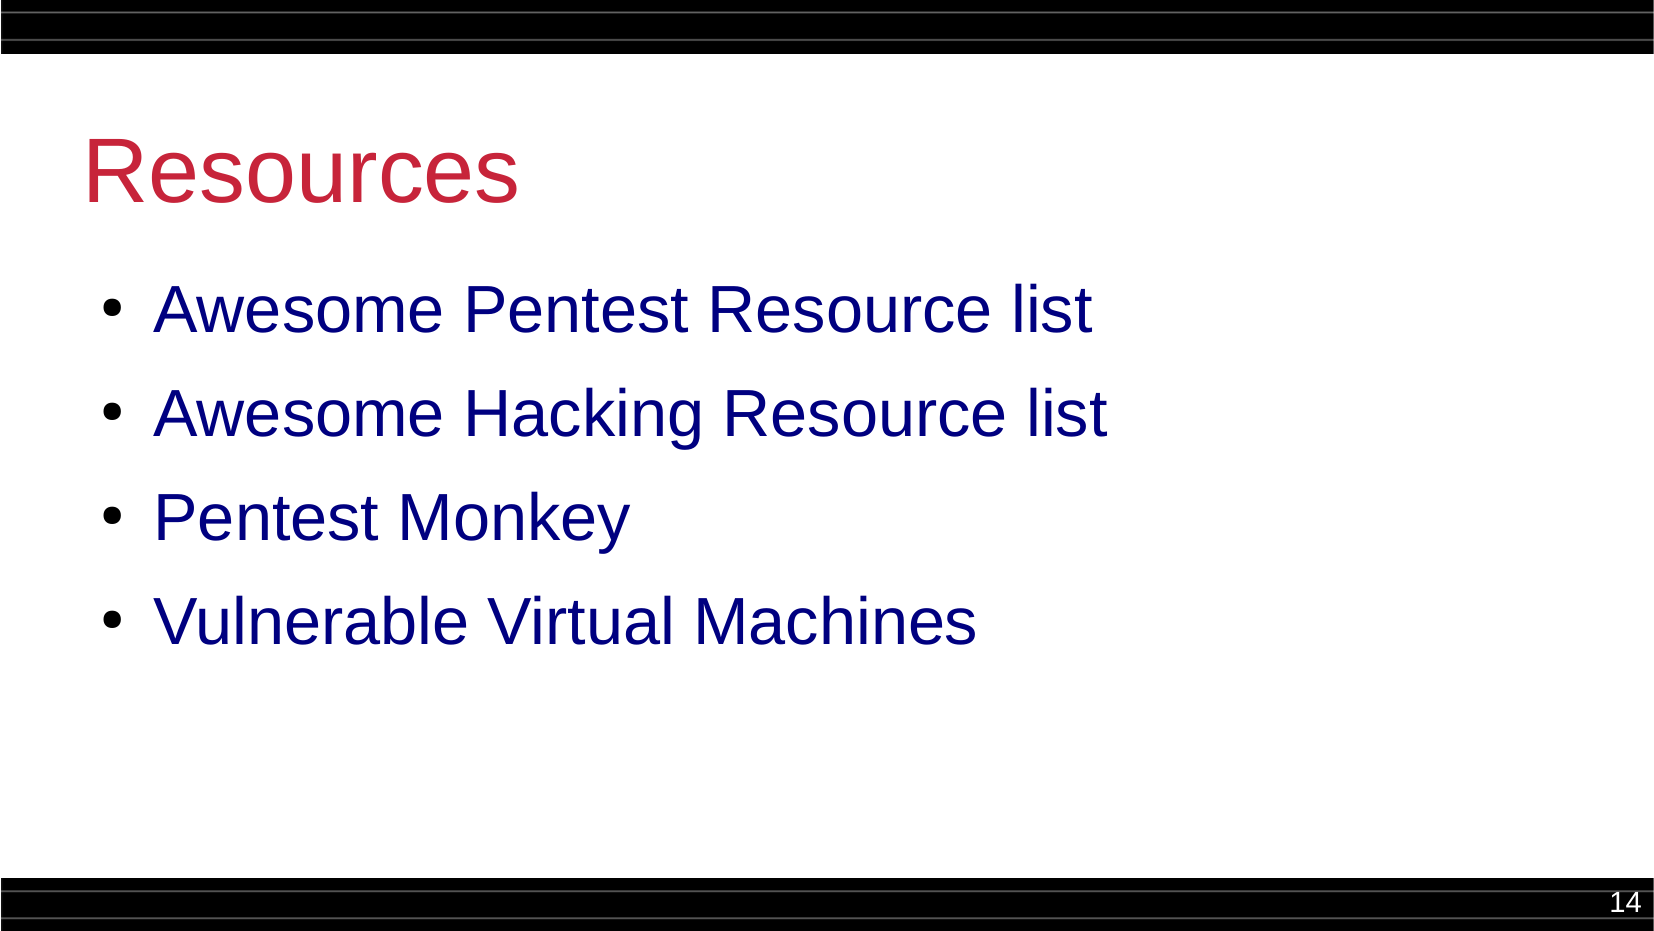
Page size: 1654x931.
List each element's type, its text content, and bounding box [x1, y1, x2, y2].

list Awesome Pentest Resource list Awesome Hacking Resource list Pentest Monkey Vulnerable Virtual Machines [82, 271, 1571, 758]
picture [1, 878, 1654, 931]
picture [1, 0, 1654, 54]
title Resources [82, 92, 1571, 249]
